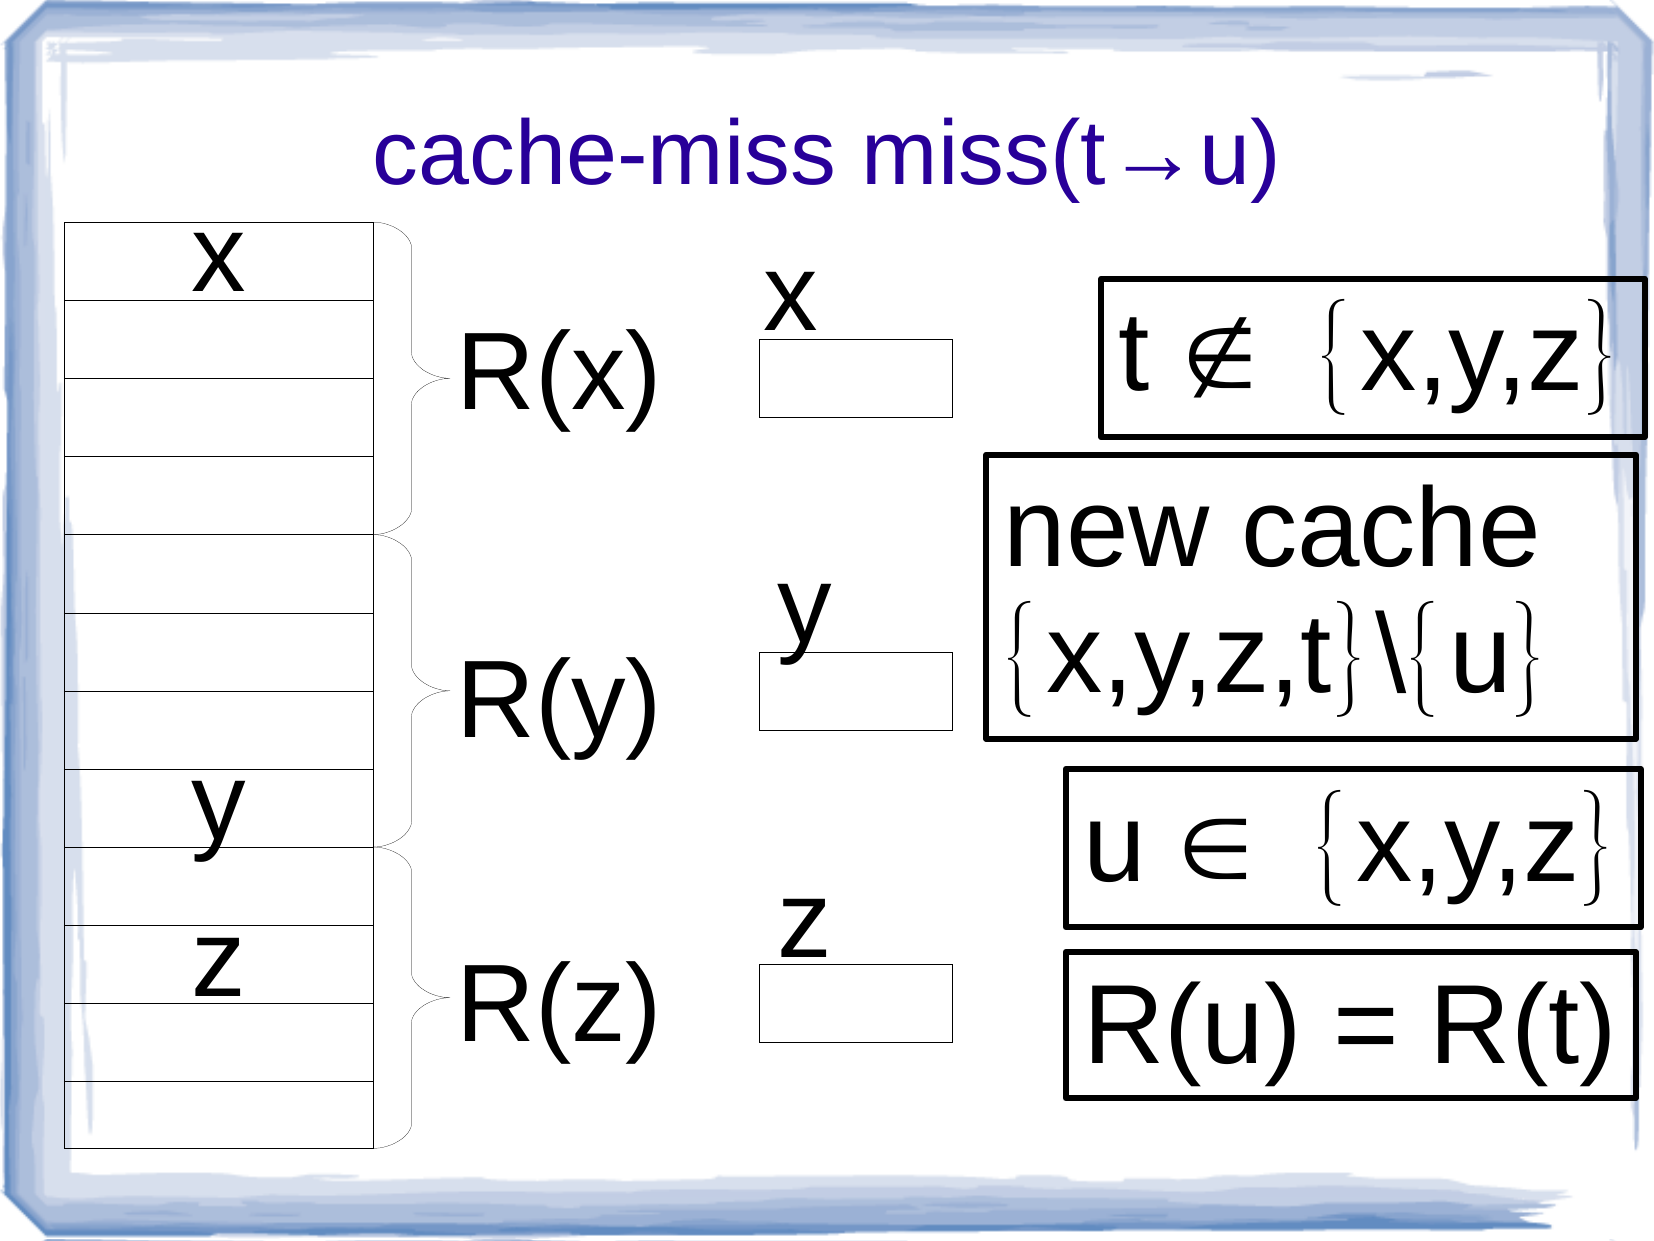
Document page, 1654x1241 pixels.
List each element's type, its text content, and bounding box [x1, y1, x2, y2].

picture [0, 0, 1654, 1241]
text_box R(u) = R(t) [1065, 951, 1636, 1099]
text_box t  {x,y,z} [1101, 278, 1639, 438]
title cache-miss miss(t→u) [82, 49, 1571, 257]
text_box new cache {x,y,z,t}\{u} [985, 454, 1636, 739]
text_box u  {x,y,z} [1065, 768, 1635, 928]
chart [53, 206, 959, 1168]
